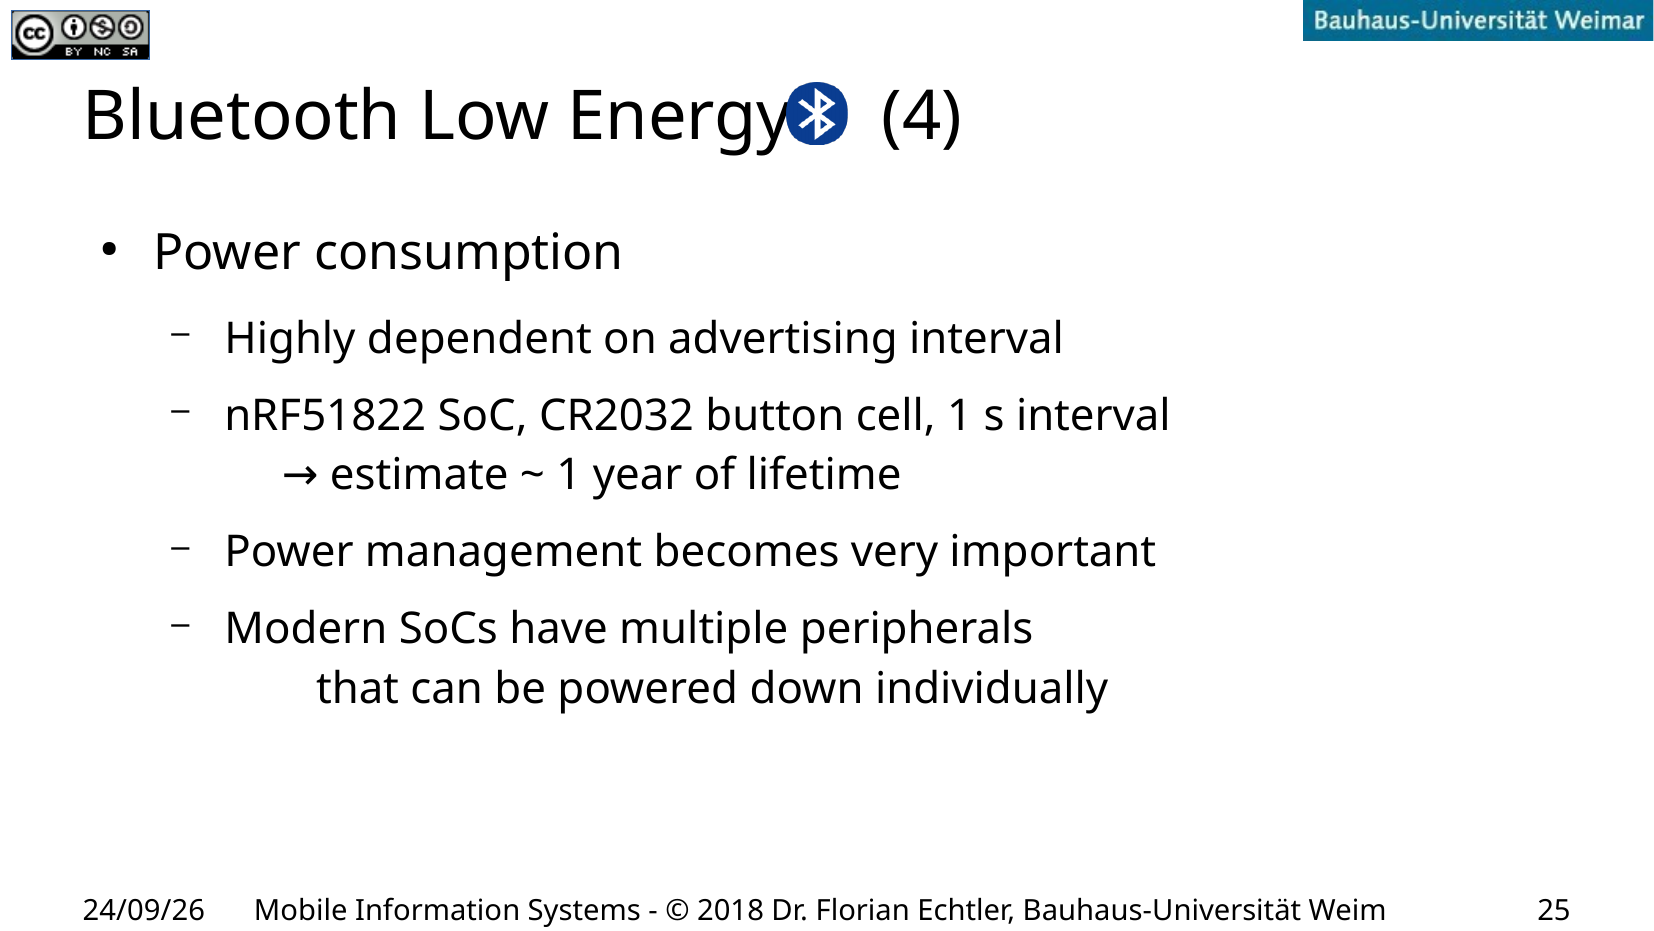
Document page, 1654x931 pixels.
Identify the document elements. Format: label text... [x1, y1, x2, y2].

picture [1313, 8, 1548, 31]
picture [12, 11, 149, 59]
picture [1630, 37, 1642, 41]
list Power consumption Highly dependent on advertising interval nRF51822 SoC, CR2032 button cell, 1 s interval → estimate ~ 1 year of lifetime Power management becomes very important Modern SoCs have multiple peripherals that can be powered down individually [82, 215, 1571, 860]
title Bluetooth Low Energy (4) [82, 35, 1571, 191]
picture [1554, 8, 1644, 32]
picture [786, 82, 851, 145]
